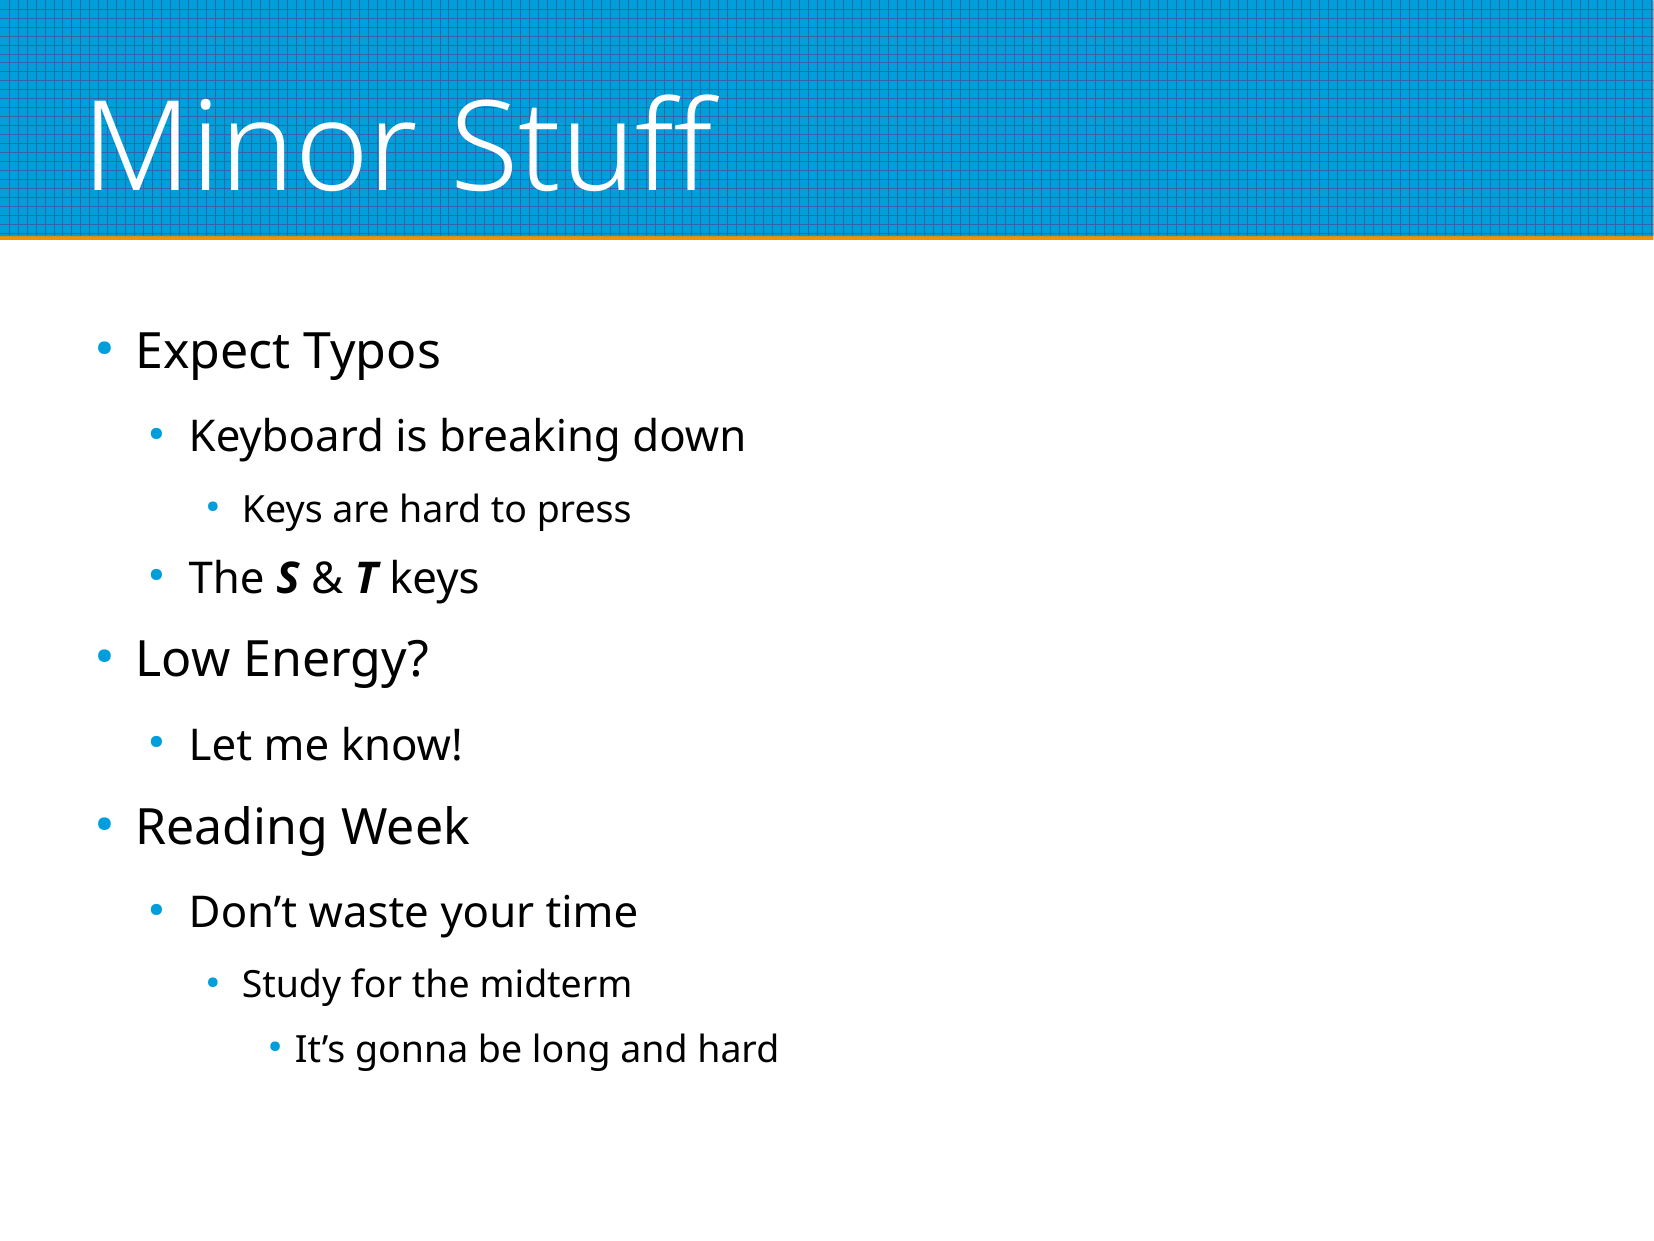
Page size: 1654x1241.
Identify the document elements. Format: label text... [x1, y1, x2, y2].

list Expect Typos Keyboard is breaking down Keys are hard to press The S & T keys Low Energy? Let me know! Reading Week Don’t waste your time Study for the midterm It’s gonna be long and hard [82, 314, 1563, 1081]
title Minor Stuff [82, 19, 1571, 227]
